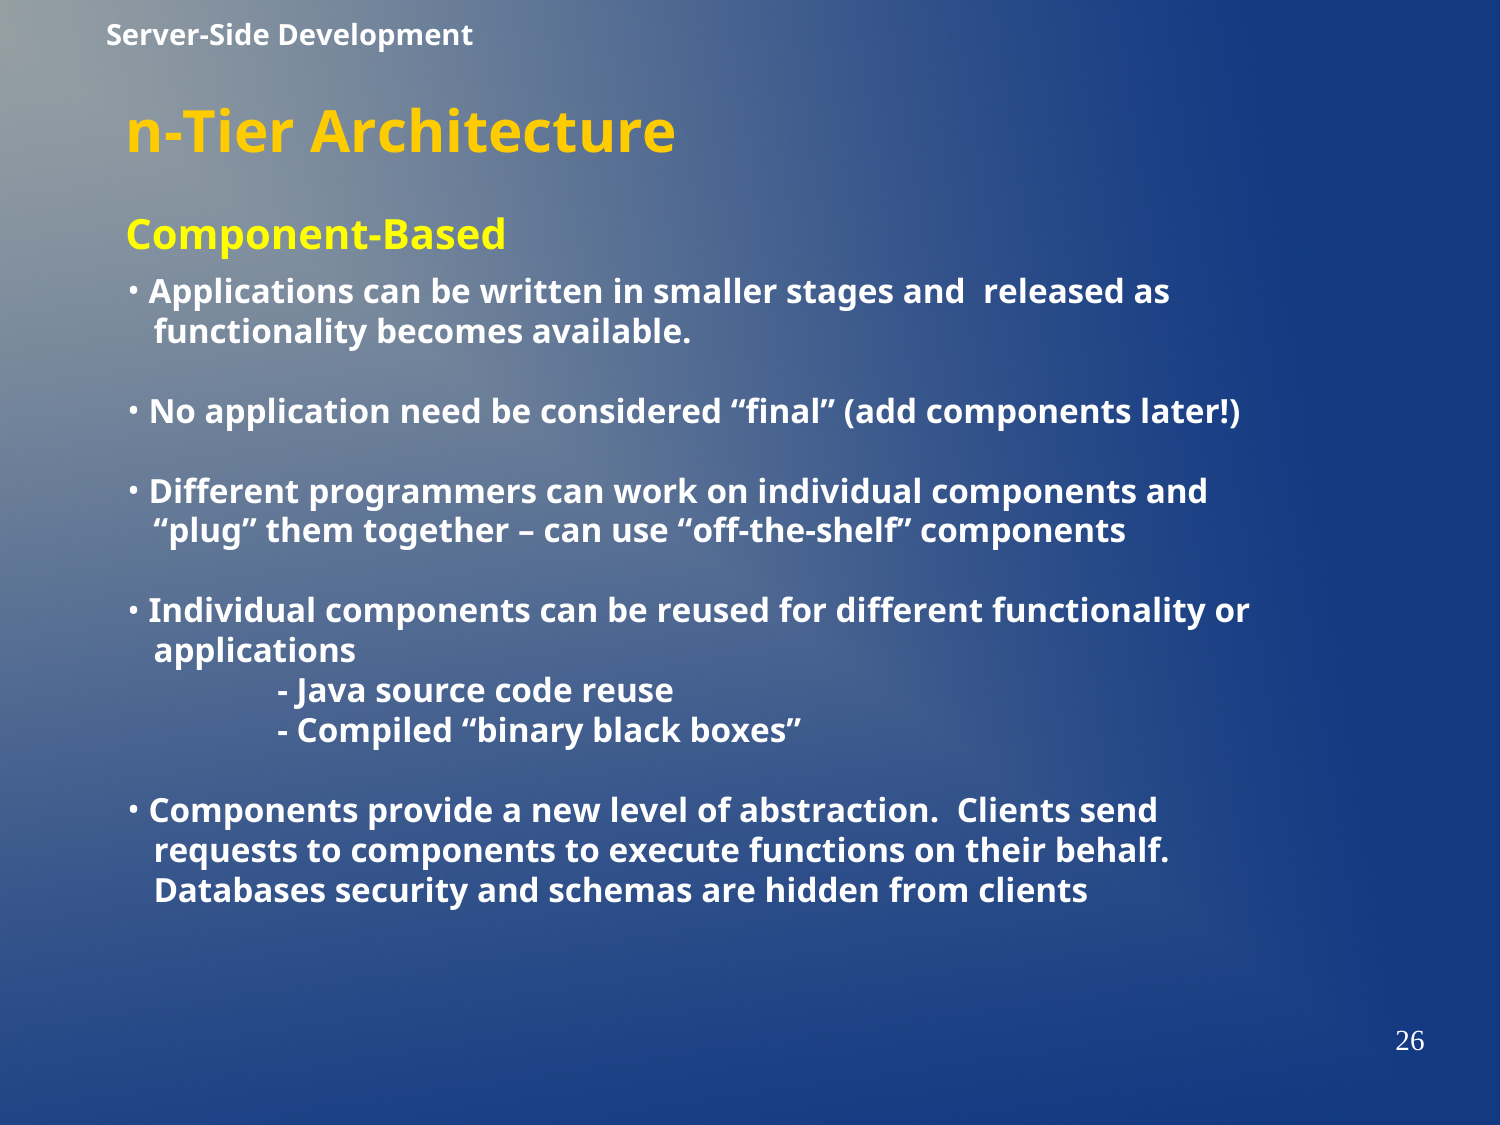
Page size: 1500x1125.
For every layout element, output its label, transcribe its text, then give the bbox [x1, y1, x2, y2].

text_box n-Tier Architecture [111, 86, 693, 172]
text_box Applications can be written in smaller stages and released as functionality becomes available. No application need be considered “final” (add components later!) Different programmers can work on individual components and “plug” them together – can use “off-the-shelf” components Individual components can be reused for different functionality or applications - Java source code reuse - Compiled “binary black boxes” Components provide a new level of abstraction. Clients send requests to components to execute functions on their behalf. Databases security and schemas are hidden from clients [112, 262, 1451, 957]
text_box Component-Based [110, 200, 523, 266]
picture [0, 0, 1500, 1125]
text_box Server-Side Development [83, 8, 489, 59]
